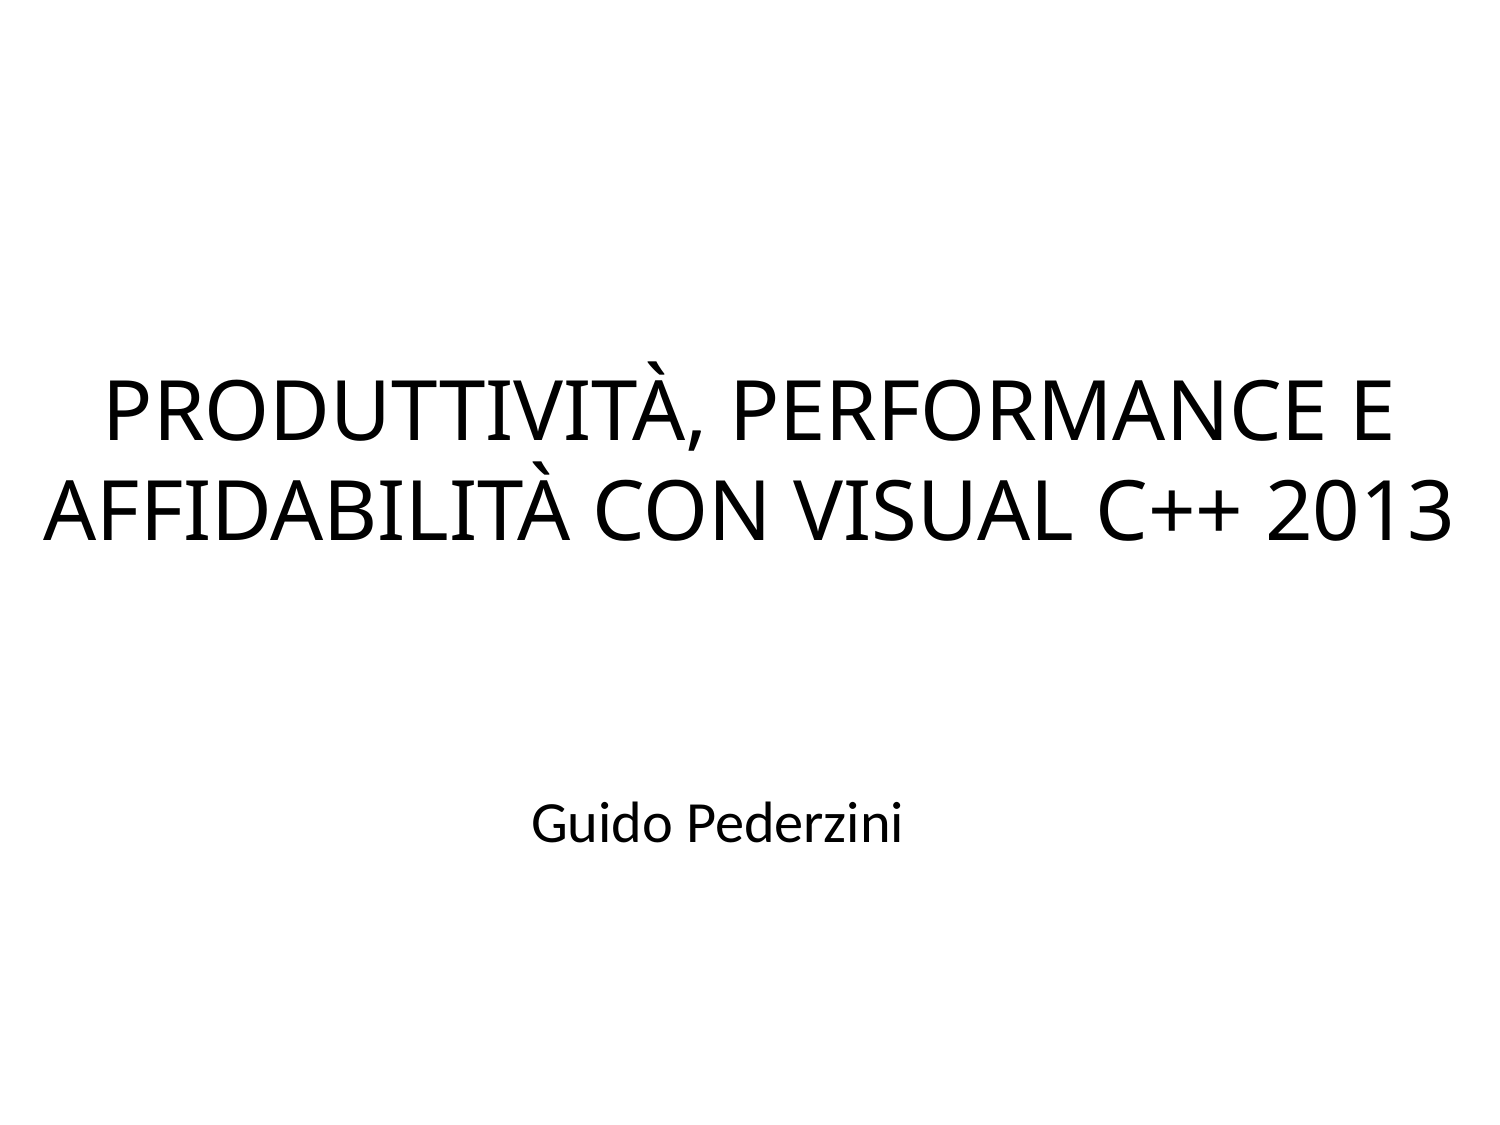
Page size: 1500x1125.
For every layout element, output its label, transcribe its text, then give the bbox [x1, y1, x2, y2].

text_box Guido Pederzini [448, 744, 945, 894]
title PRODUTTIVITÀ, PERFORMANCE E AFFIDABILITÀ CON VISUAL C++ 2013 [0, 349, 1500, 591]
